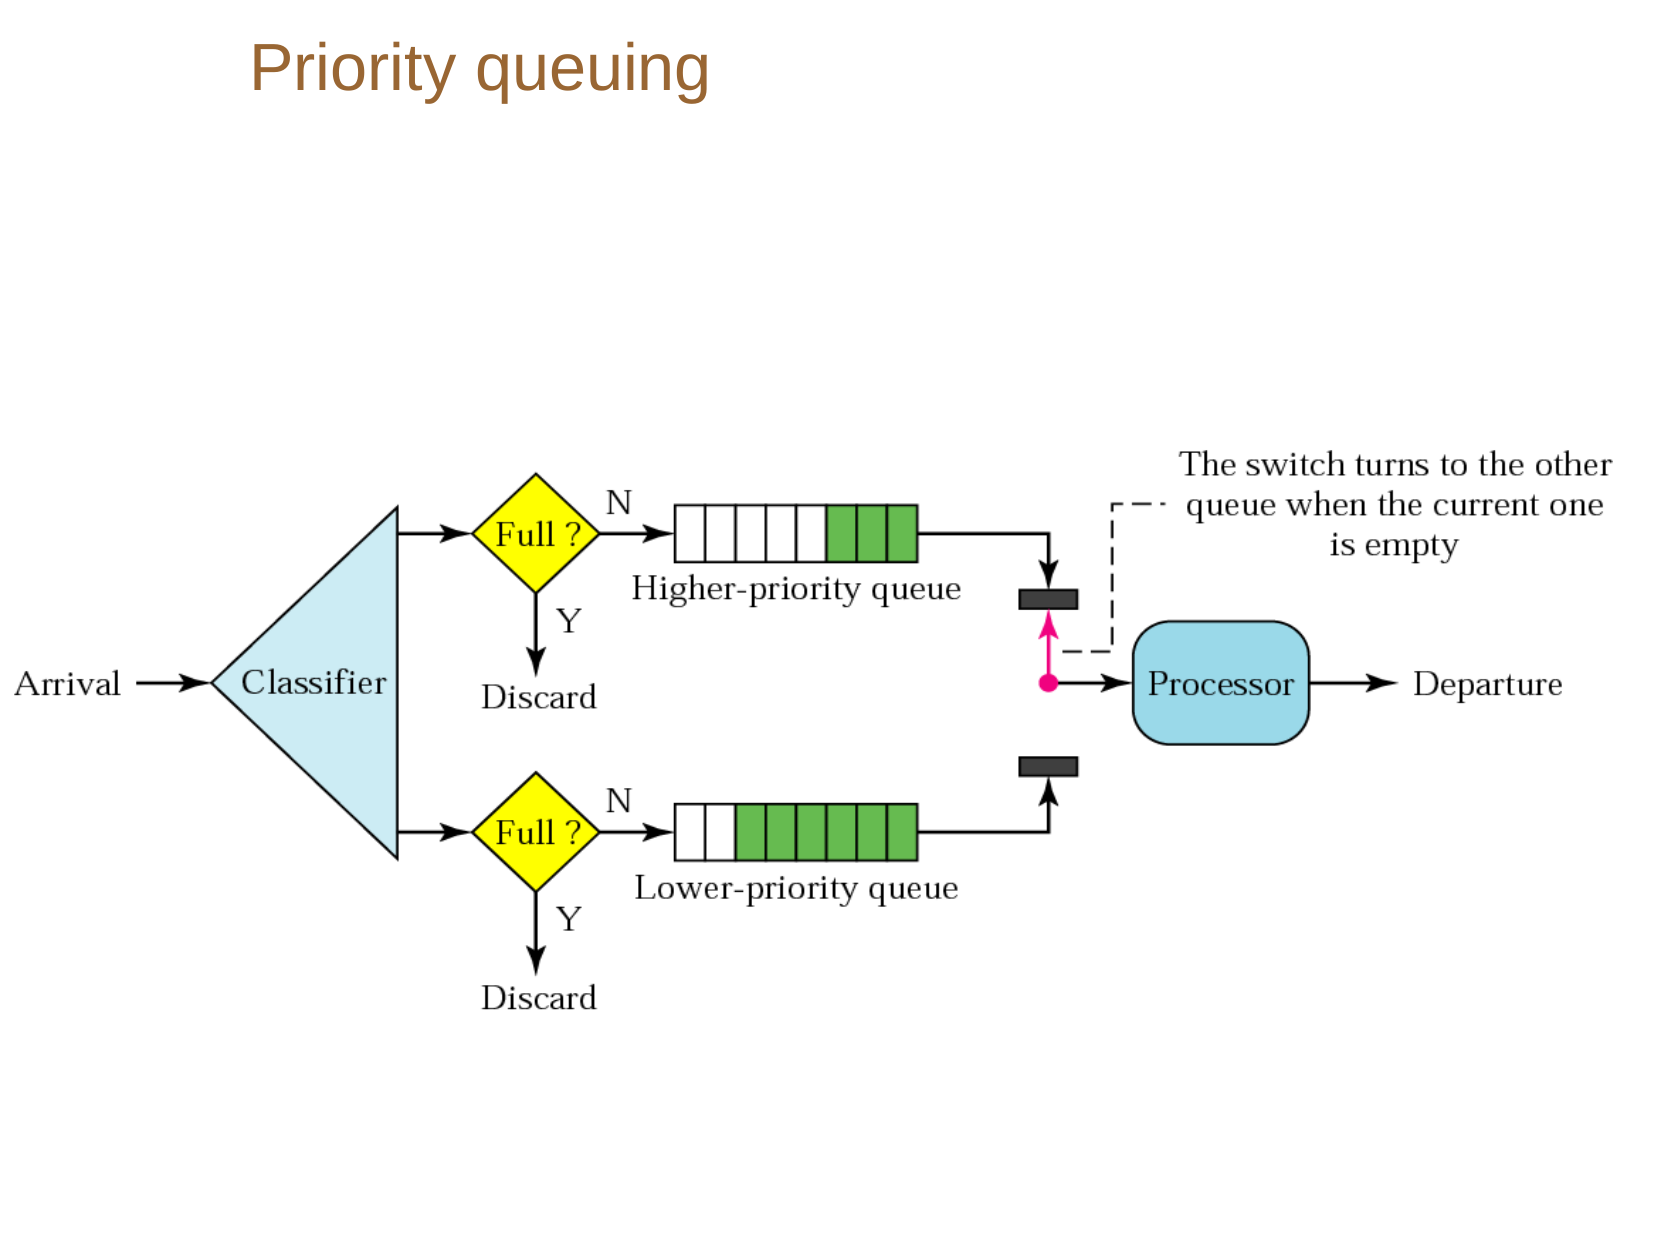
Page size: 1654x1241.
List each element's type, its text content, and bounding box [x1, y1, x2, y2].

picture [13, 445, 1613, 1020]
text_box Priority queuing [179, 16, 1213, 112]
